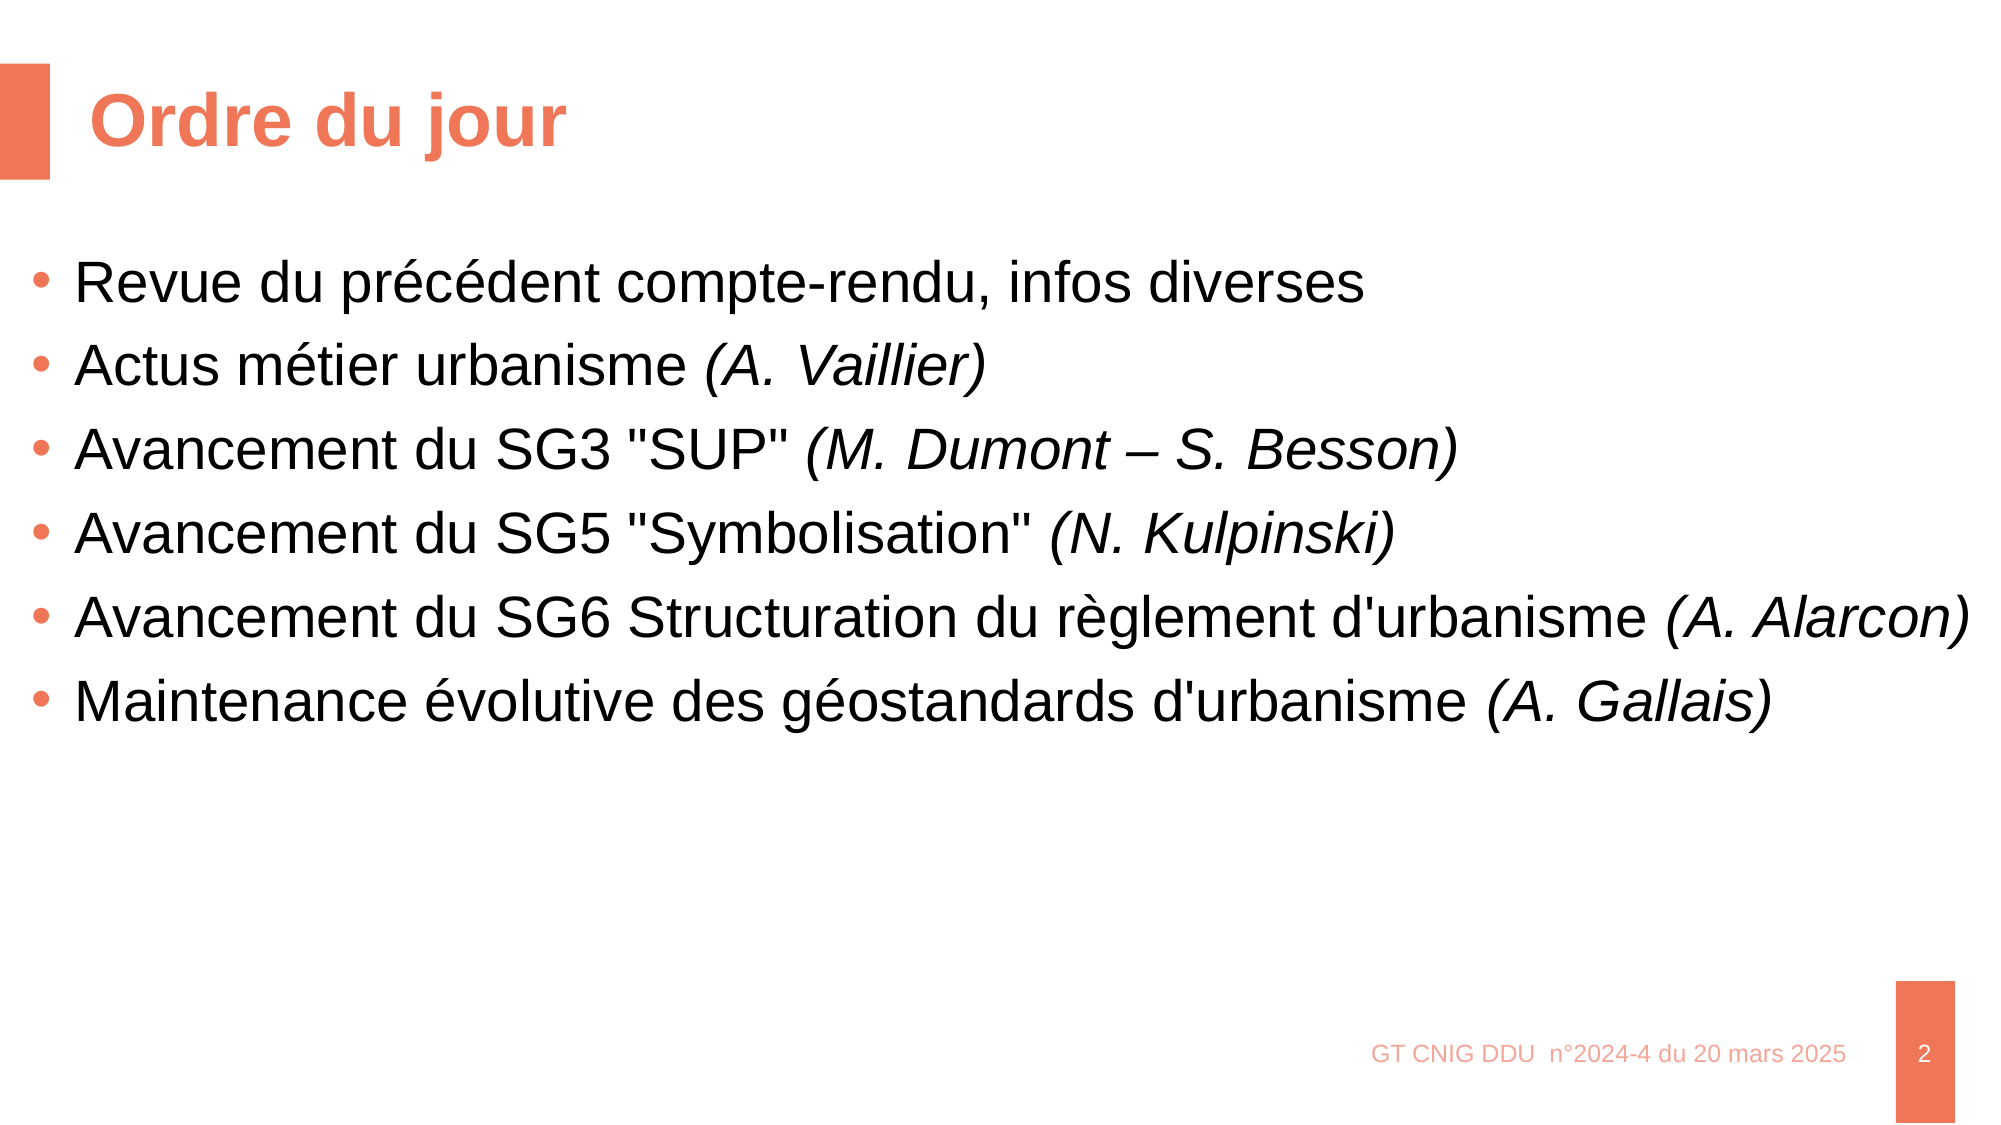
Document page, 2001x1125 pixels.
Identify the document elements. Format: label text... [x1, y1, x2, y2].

title Ordre du jour [74, 70, 1863, 174]
list Revue du précédent compte-rendu, infos diverses Actus métier urbanisme (A. Vaillier) Avancement du SG3 "SUP" (M. Dumont – S. Besson) Avancement du SG5 "Symbolisation" (N. Kulpinski) Avancement du SG6 Structuration du règlement d'urbanisme (A. Alarcon) Maintenance évolutive des géostandards d'urbanisme (A. Gallais) [16, 244, 1987, 1002]
